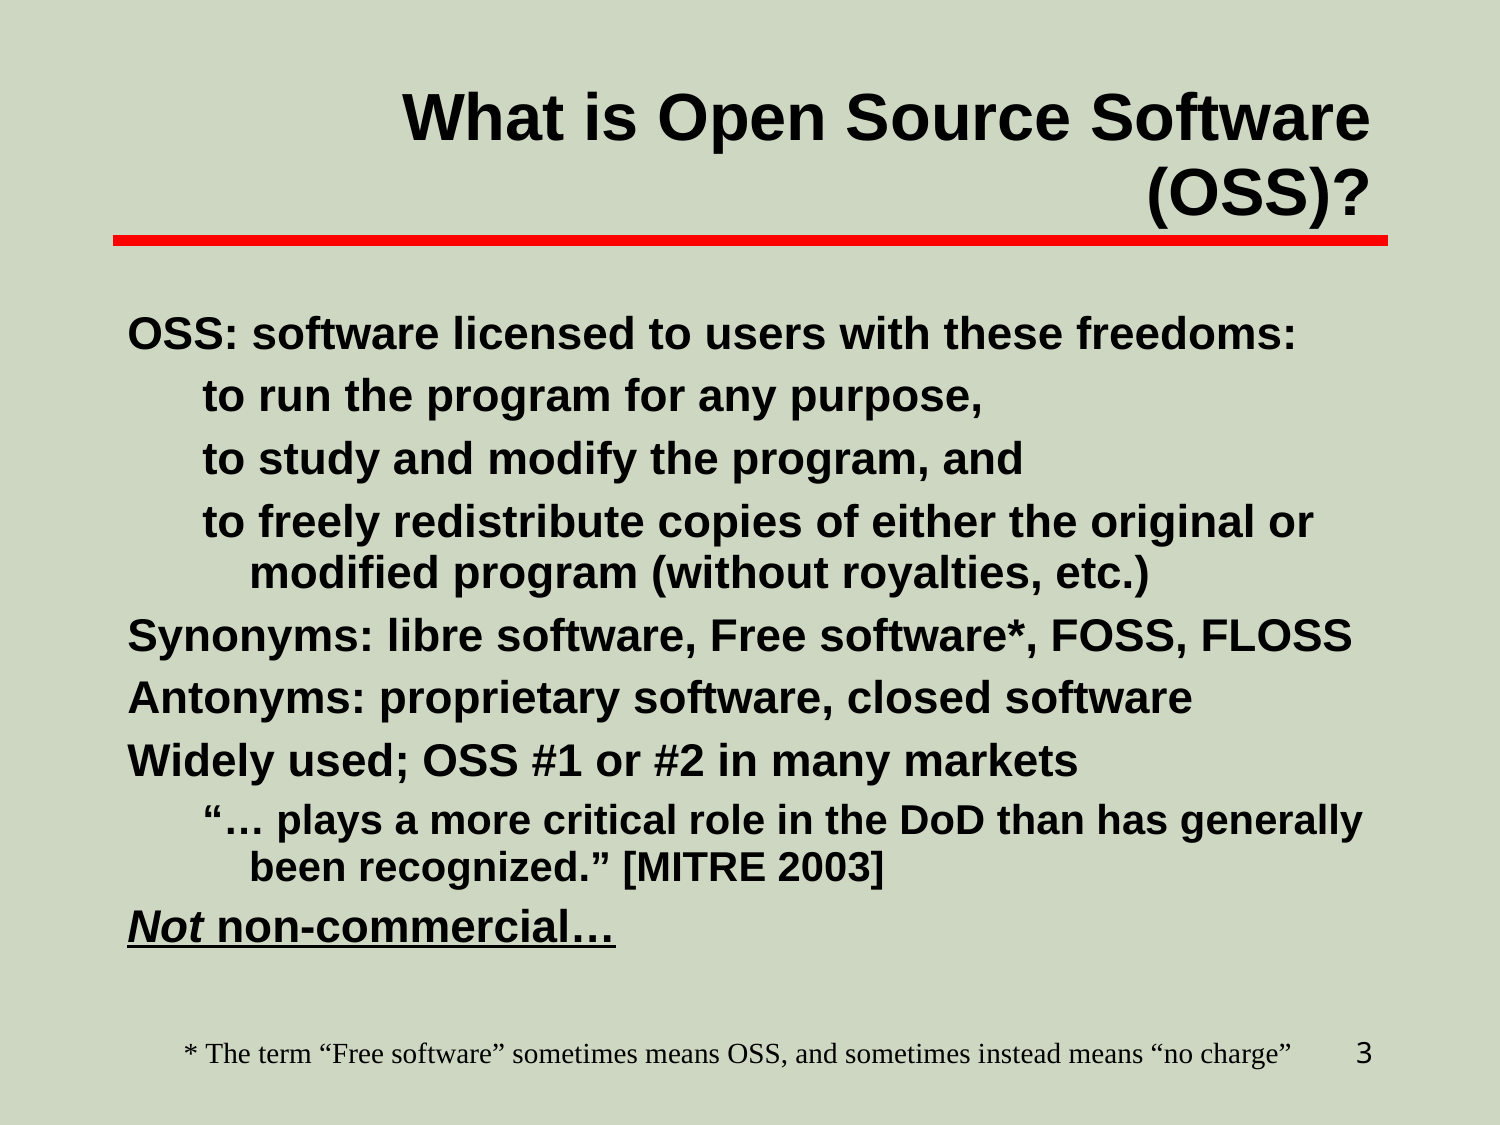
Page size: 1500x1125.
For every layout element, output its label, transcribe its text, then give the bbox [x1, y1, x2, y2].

text_box * The term “Free software” sometimes means OSS, and sometimes instead means “no charge” [168, 1029, 1351, 1078]
title What is Open Source Software (OSS)? [216, 67, 1388, 243]
list OSS: software licensed to users with these freedoms: to run the program for any purpose, to study and modify the program, and to freely redistribute copies of either the original or modified program (without royalties, etc.) Synonyms: libre software, Free software*, FOSS, FLOSS Antonyms: proprietary software, closed software Widely used; OSS #1 or #2 in many markets “… plays a more critical role in the DoD than has generally been recognized.” [MITRE 2003] Not non-commercial… [112, 299, 1443, 1056]
